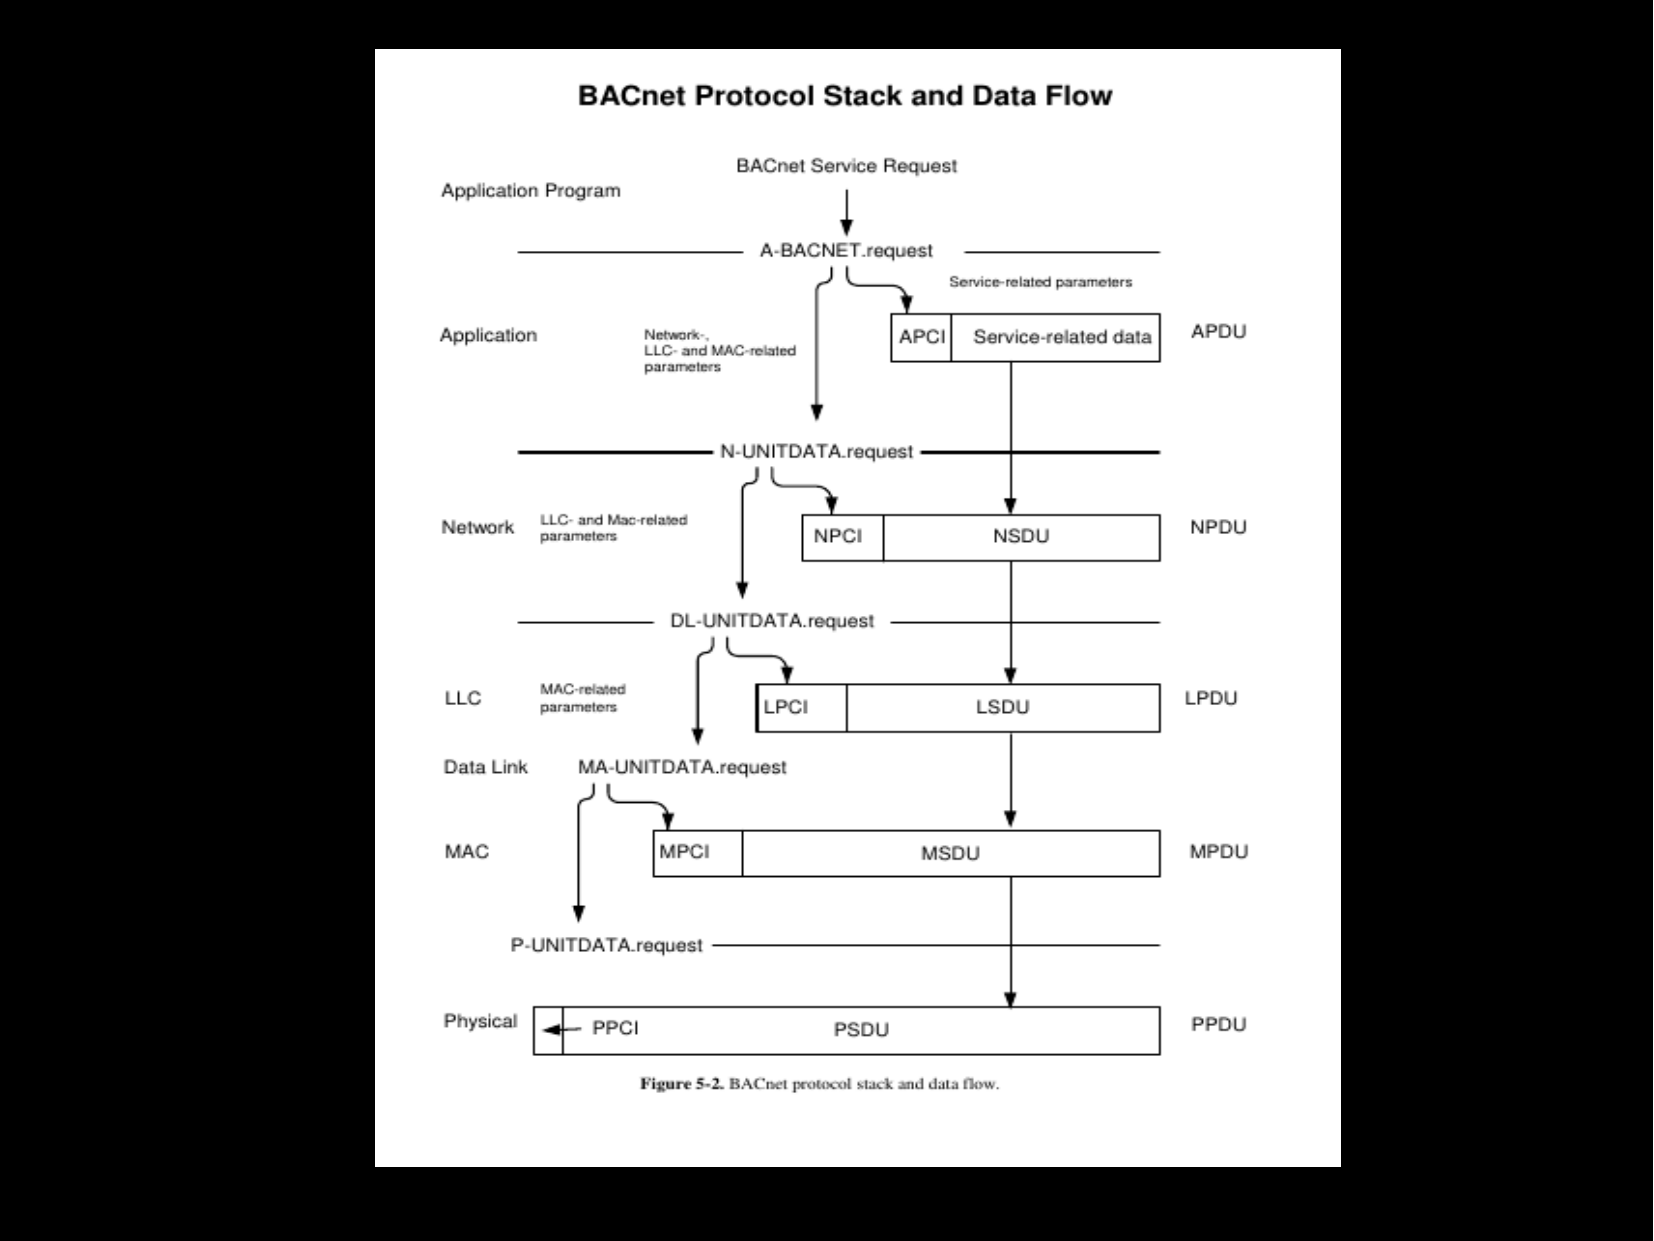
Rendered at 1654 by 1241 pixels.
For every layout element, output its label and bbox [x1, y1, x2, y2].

picture [375, 49, 1341, 1167]
